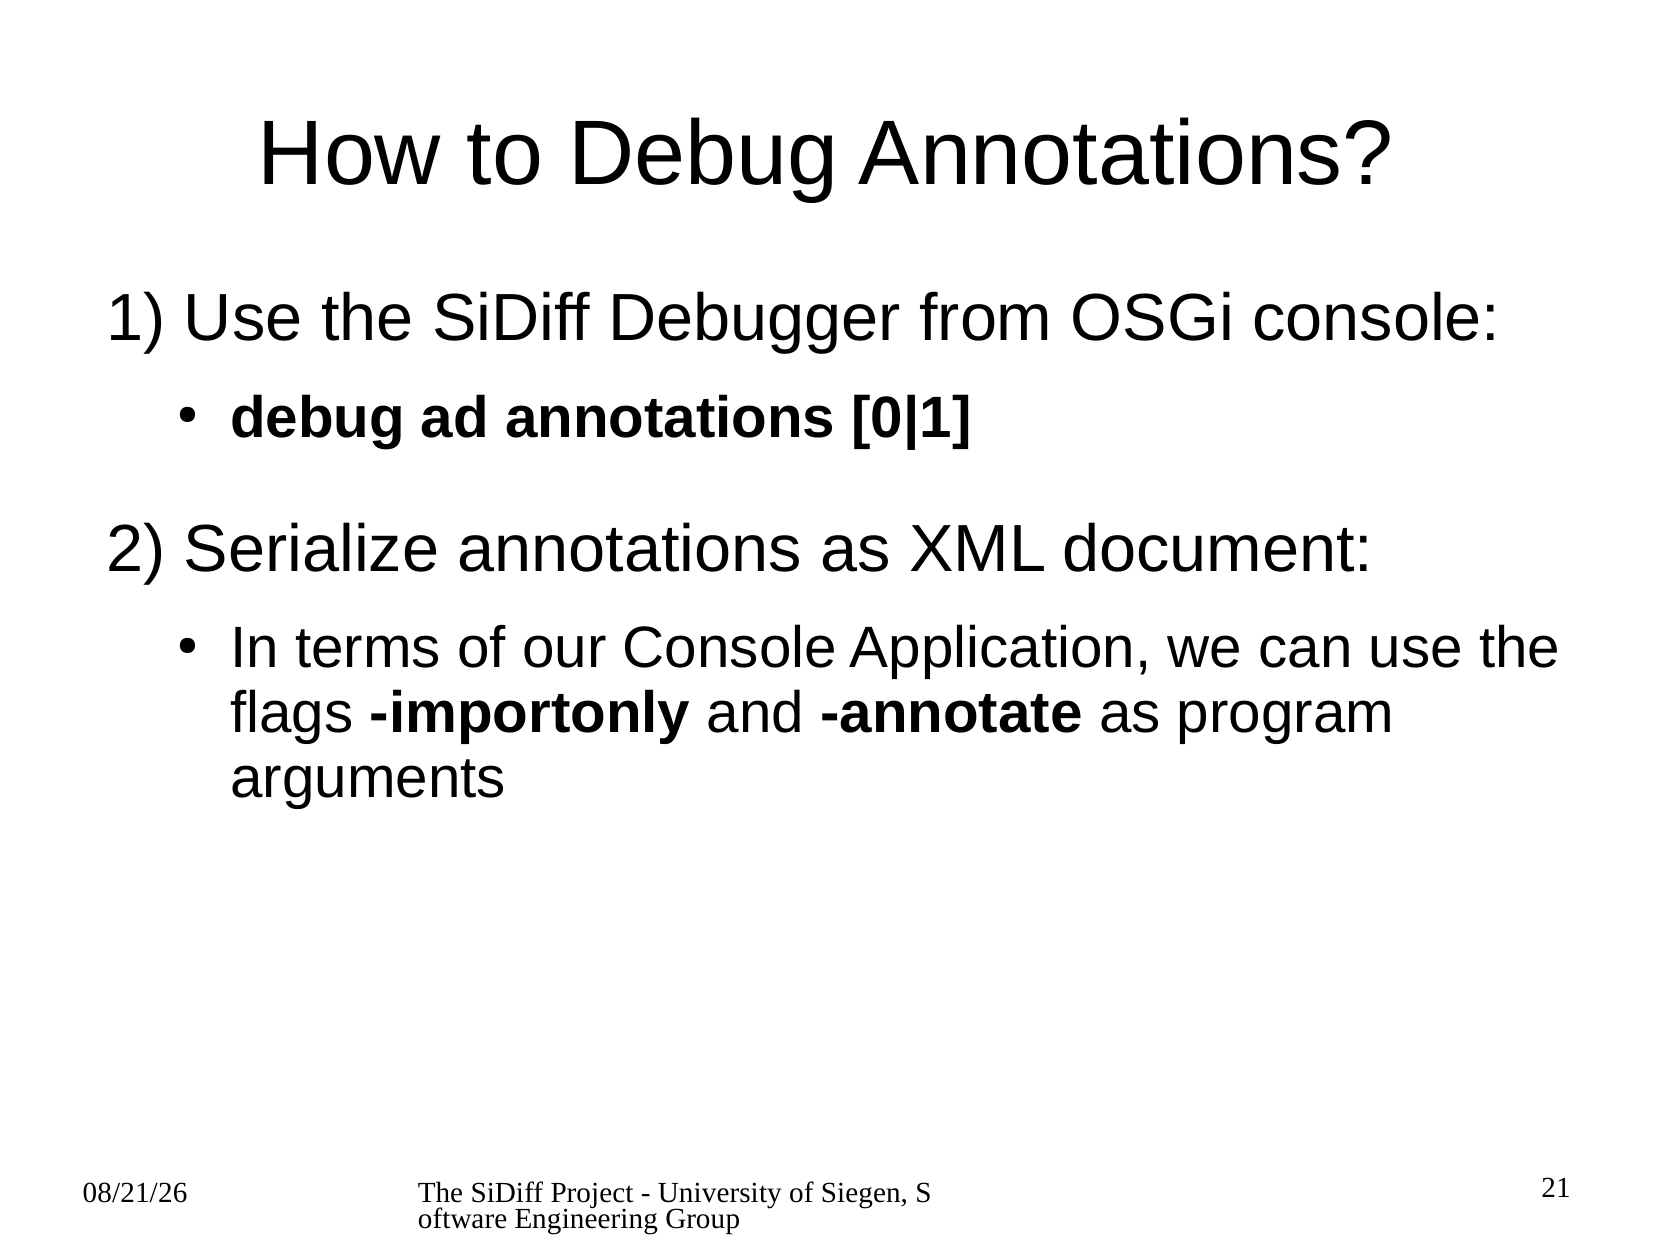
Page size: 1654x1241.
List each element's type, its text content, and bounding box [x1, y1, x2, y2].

list Use the SiDiff Debugger from OSGi console: debug ad annotations [0|1] Serialize annotations as XML document: In terms of our Console Application, we can use the flags -importonly and -annotate as program arguments [88, 279, 1577, 1099]
title How to Debug Annotations? [82, 49, 1571, 257]
